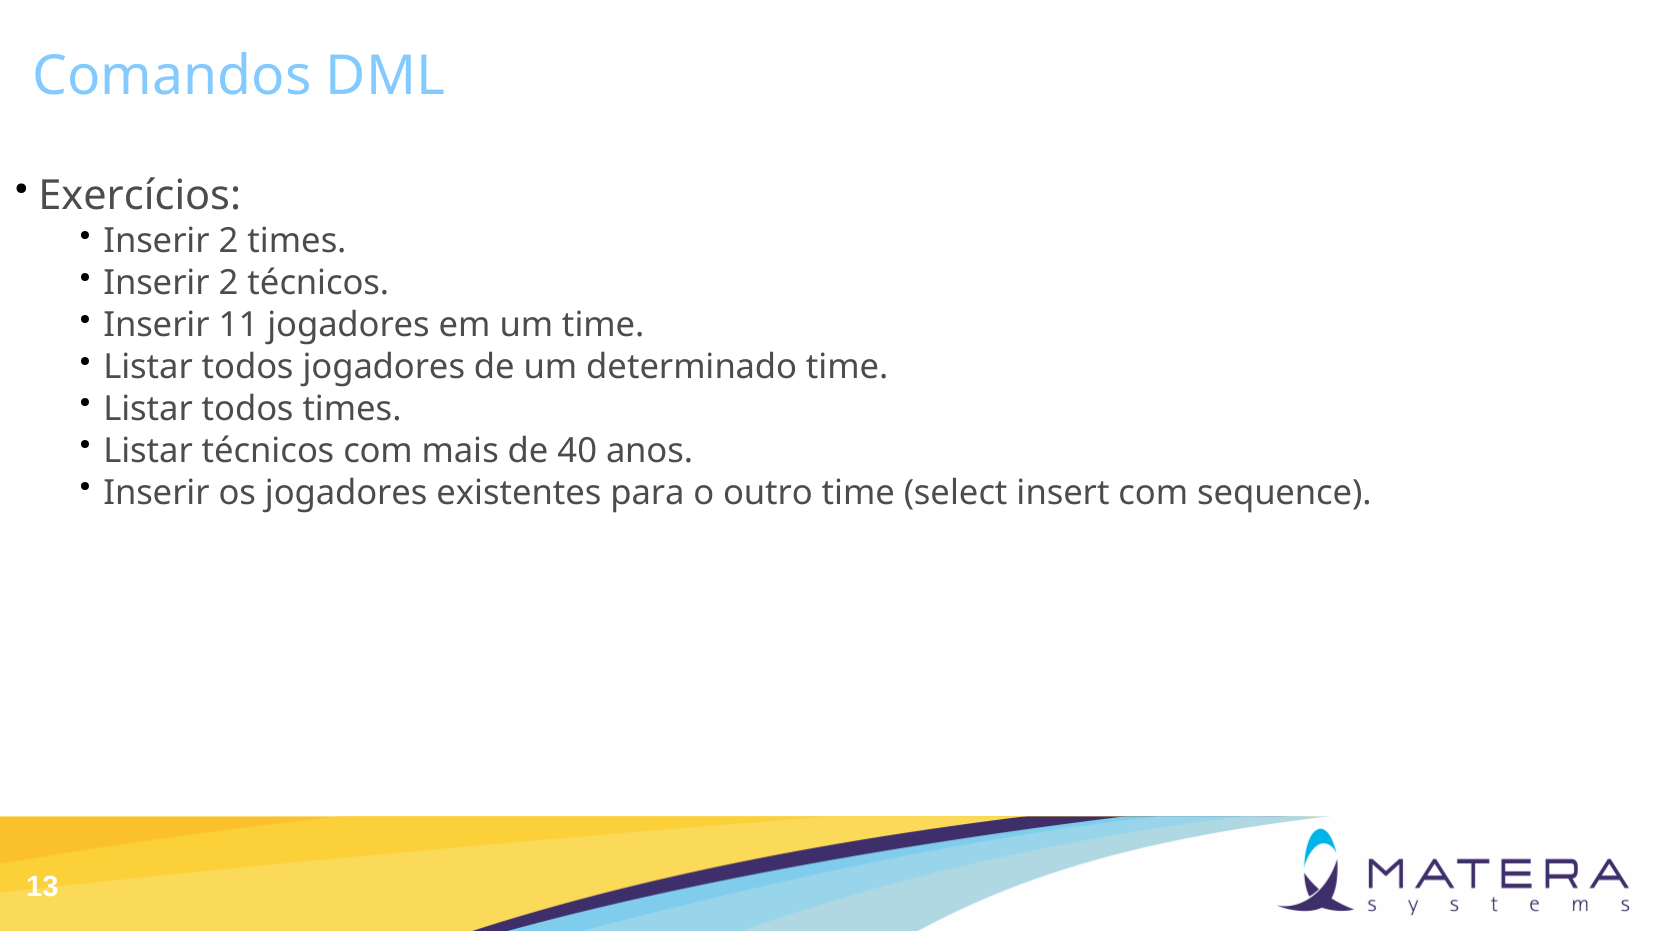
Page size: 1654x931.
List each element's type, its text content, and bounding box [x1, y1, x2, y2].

list Exercícios: Inserir 2 times. Inserir 2 técnicos. Inserir 11 jogadores em um time. Listar todos jogadores de um determinado time. Listar todos times. Listar técnicos com mais de 40 anos. Inserir os jogadores existentes para o outro time (select insert com sequence). [0, 169, 1654, 829]
title Comandos DML [32, 24, 1628, 137]
picture [0, 829, 1652, 931]
